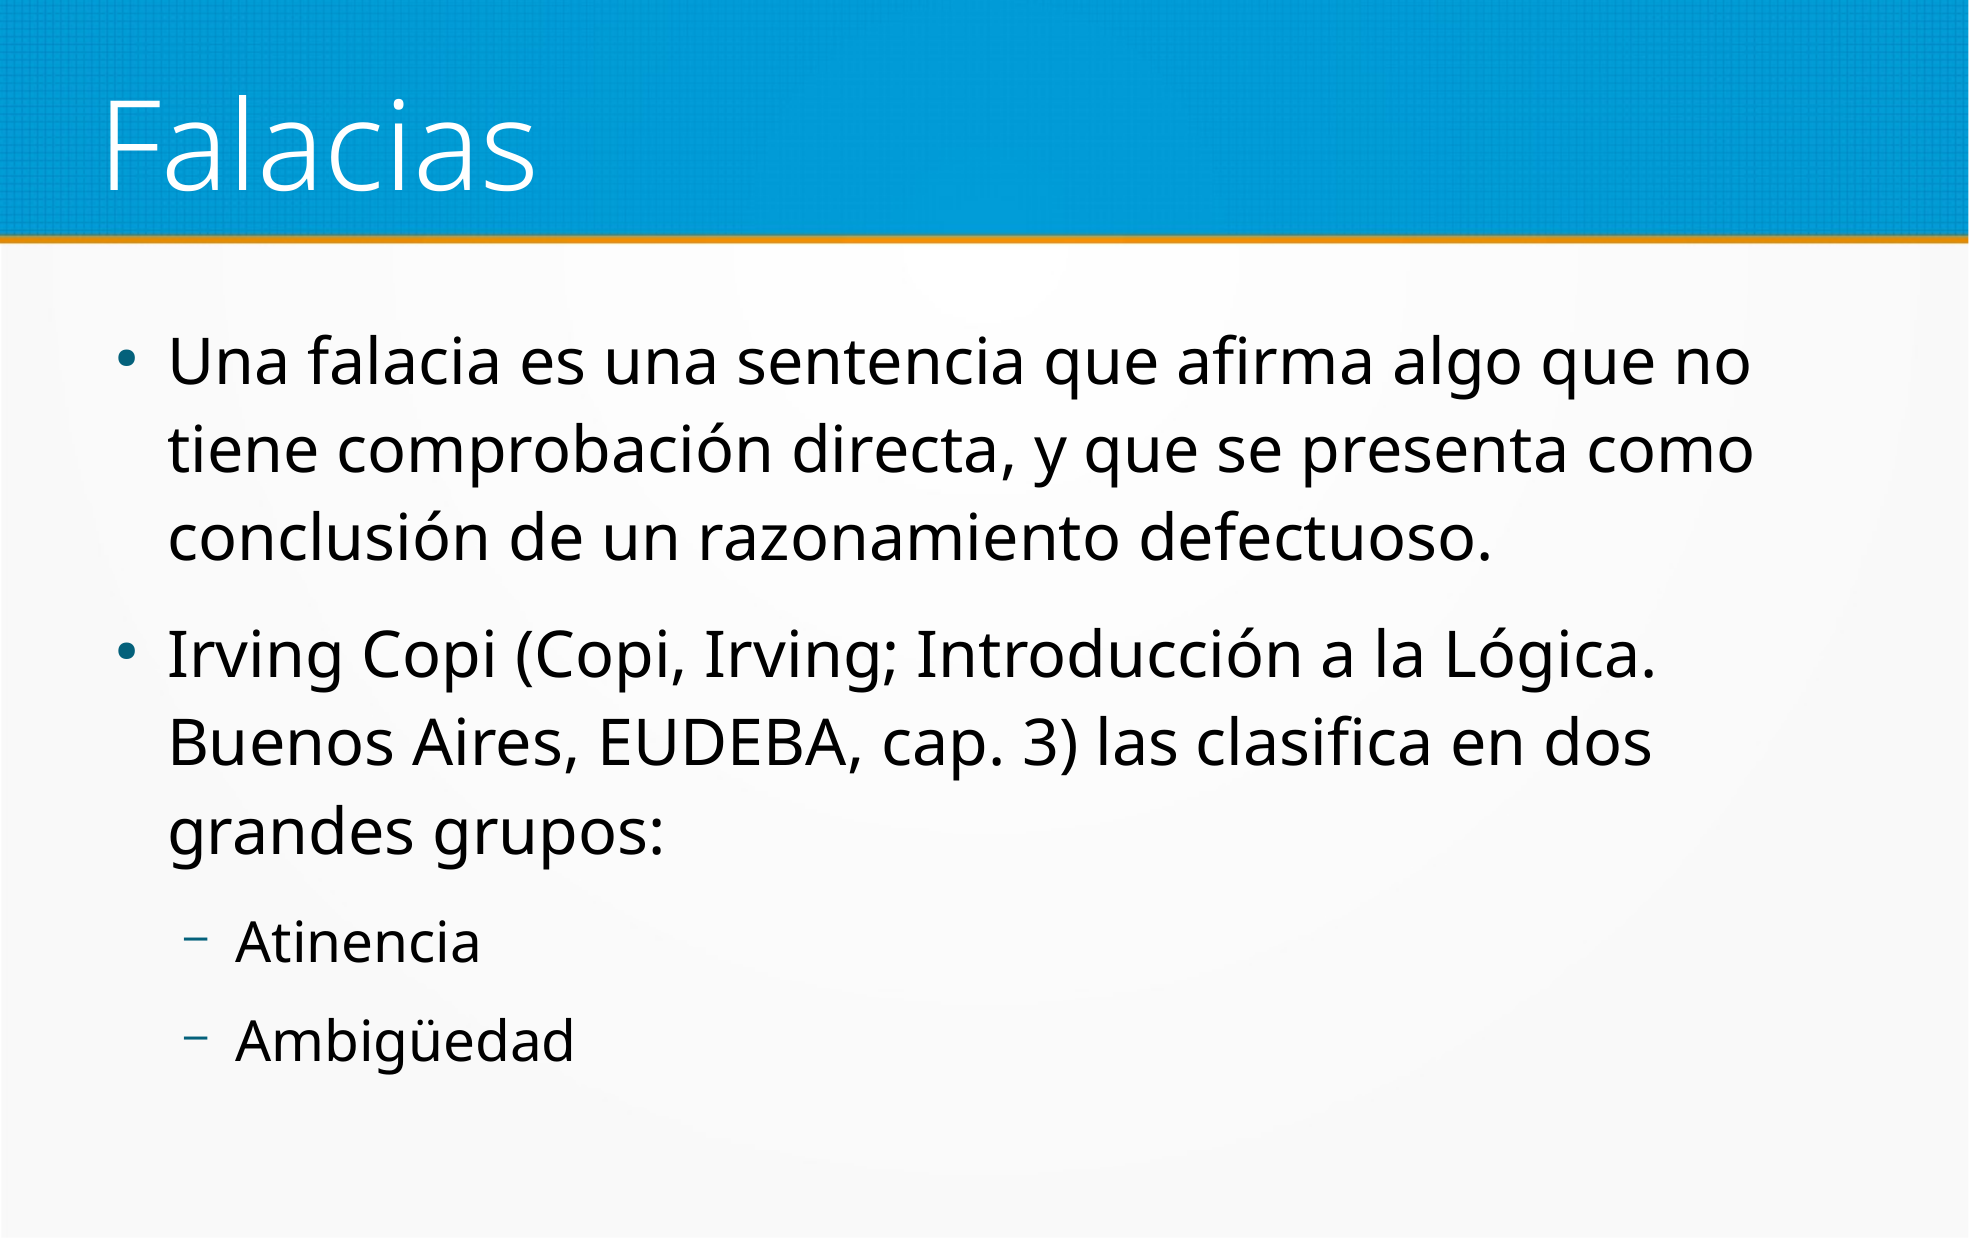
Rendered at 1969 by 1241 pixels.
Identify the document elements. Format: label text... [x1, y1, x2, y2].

title Falacias [98, 19, 1870, 227]
picture [0, 233, 1969, 1241]
list Una falacia es una sentencia que afirma algo que no tiene comprobación directa, y que se presenta como conclusión de un razonamiento defectuoso. Irving Copi (Copi, Irving; Introducción a la Lógica. Buenos Aires, EUDEBA, cap. 3) las clasifica en dos grandes grupos: Atinencia Ambigüedad [98, 315, 1861, 1081]
